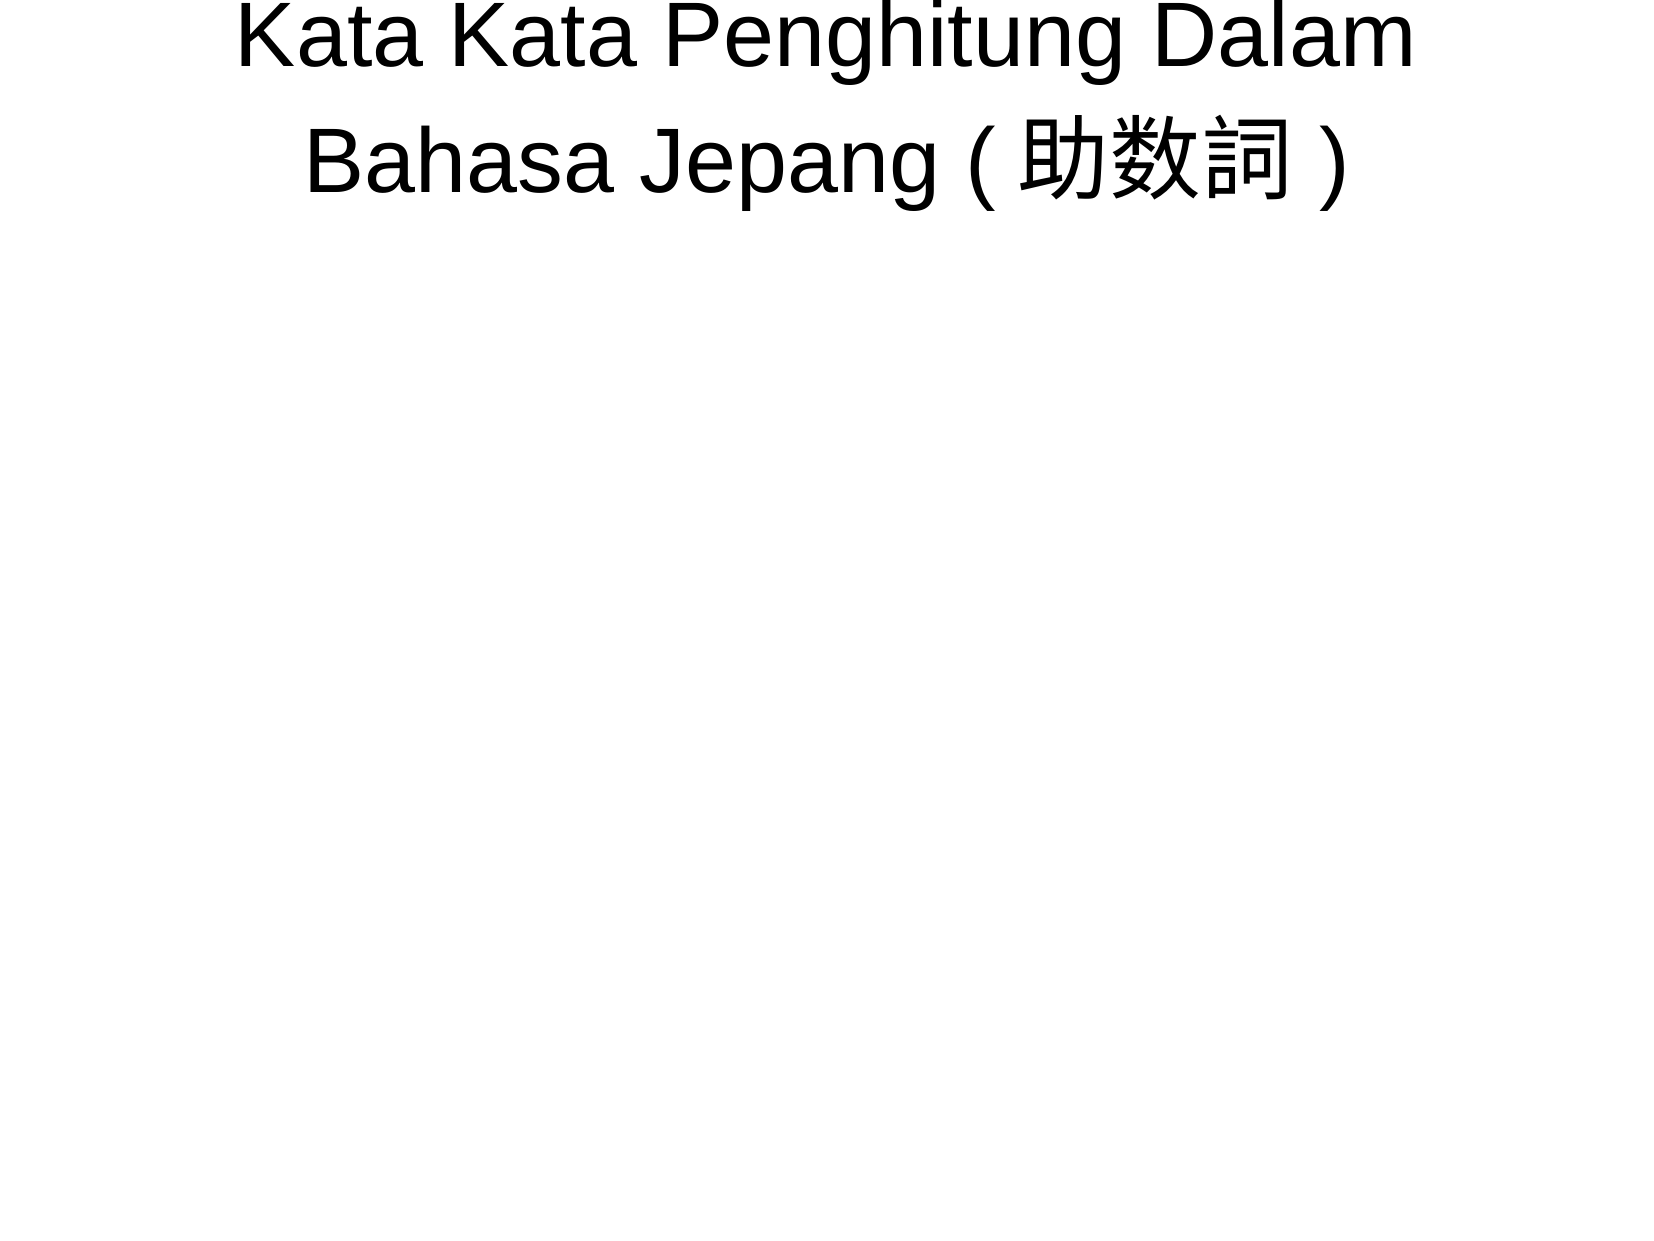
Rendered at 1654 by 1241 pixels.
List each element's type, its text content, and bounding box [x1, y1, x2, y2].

title Kata Kata Penghitung Dalam Bahasa Jepang (助数詞) [82, 0, 1571, 324]
